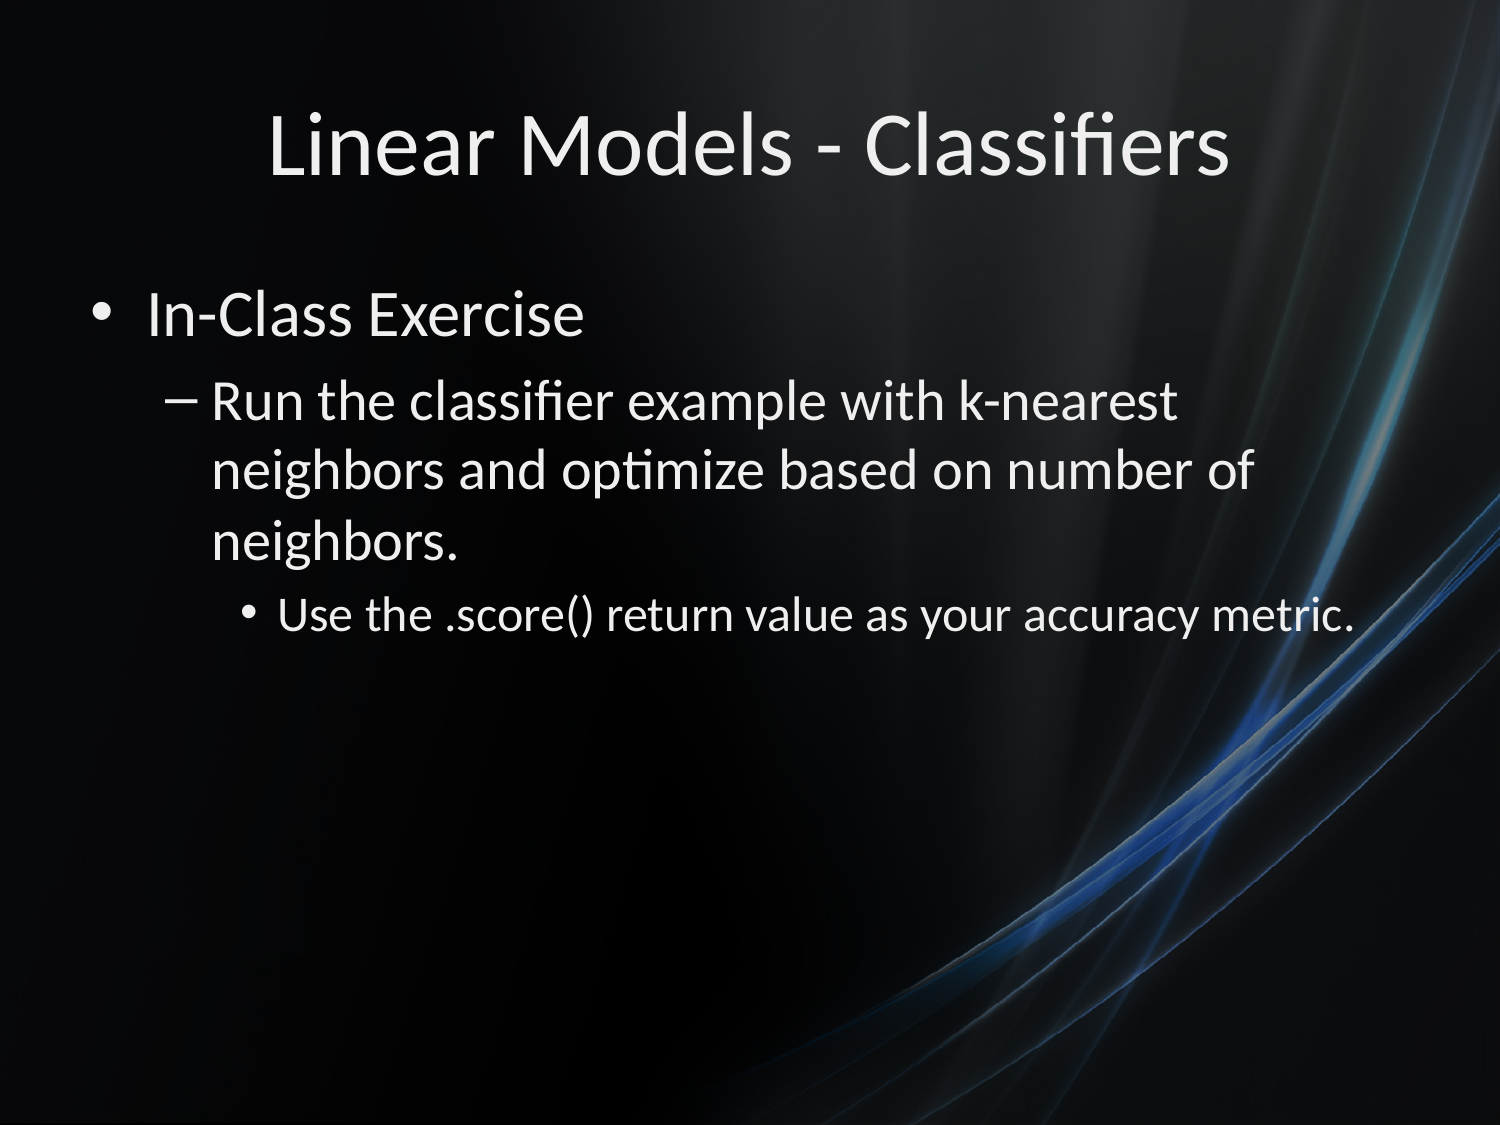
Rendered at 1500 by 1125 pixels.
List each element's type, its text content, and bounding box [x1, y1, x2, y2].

title Linear Models - Classifiers [75, 45, 1425, 233]
picture [0, 0, 1500, 1125]
list In-Class Exercise Run the classifier example with k-nearest neighbors and optimize based on number of neighbors. Use the .score() return value as your accuracy metric. [75, 262, 1425, 1005]
